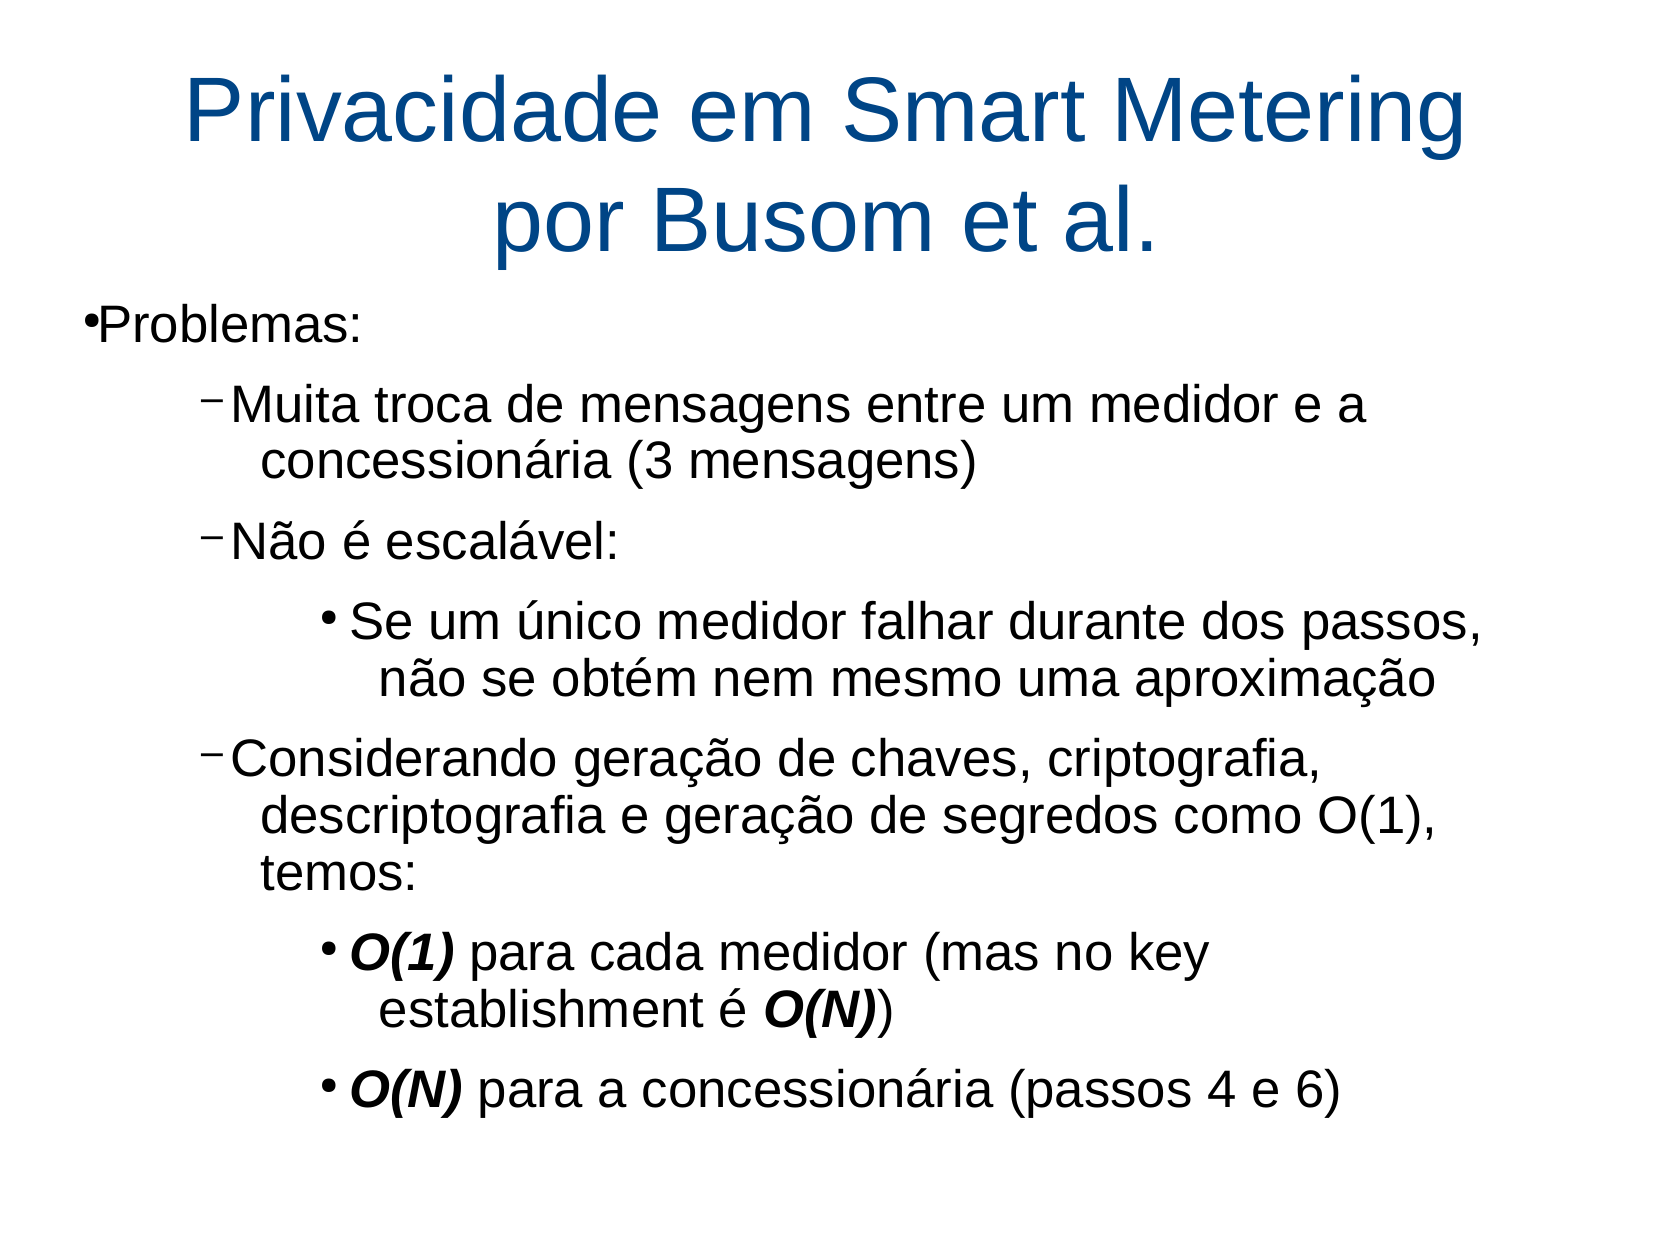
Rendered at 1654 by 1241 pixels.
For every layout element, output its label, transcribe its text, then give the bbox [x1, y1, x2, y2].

list Problemas: Muita troca de mensagens entre um medidor e a concessionária (3 mensagens) Não é escalável: Se um único medidor falhar durante dos passos, não se obtém nem mesmo uma aproximação Considerando geração de chaves, criptografia, descriptografia e geração de segredos como O(1), temos: O(1) para cada medidor (mas no key establishment é O(N)) O(N) para a concessionária (passos 4 e 6) [82, 290, 1538, 1126]
text_box [777, 593, 896, 653]
title Privacidade em Smart Metering por Busom et al. [82, 49, 1571, 257]
